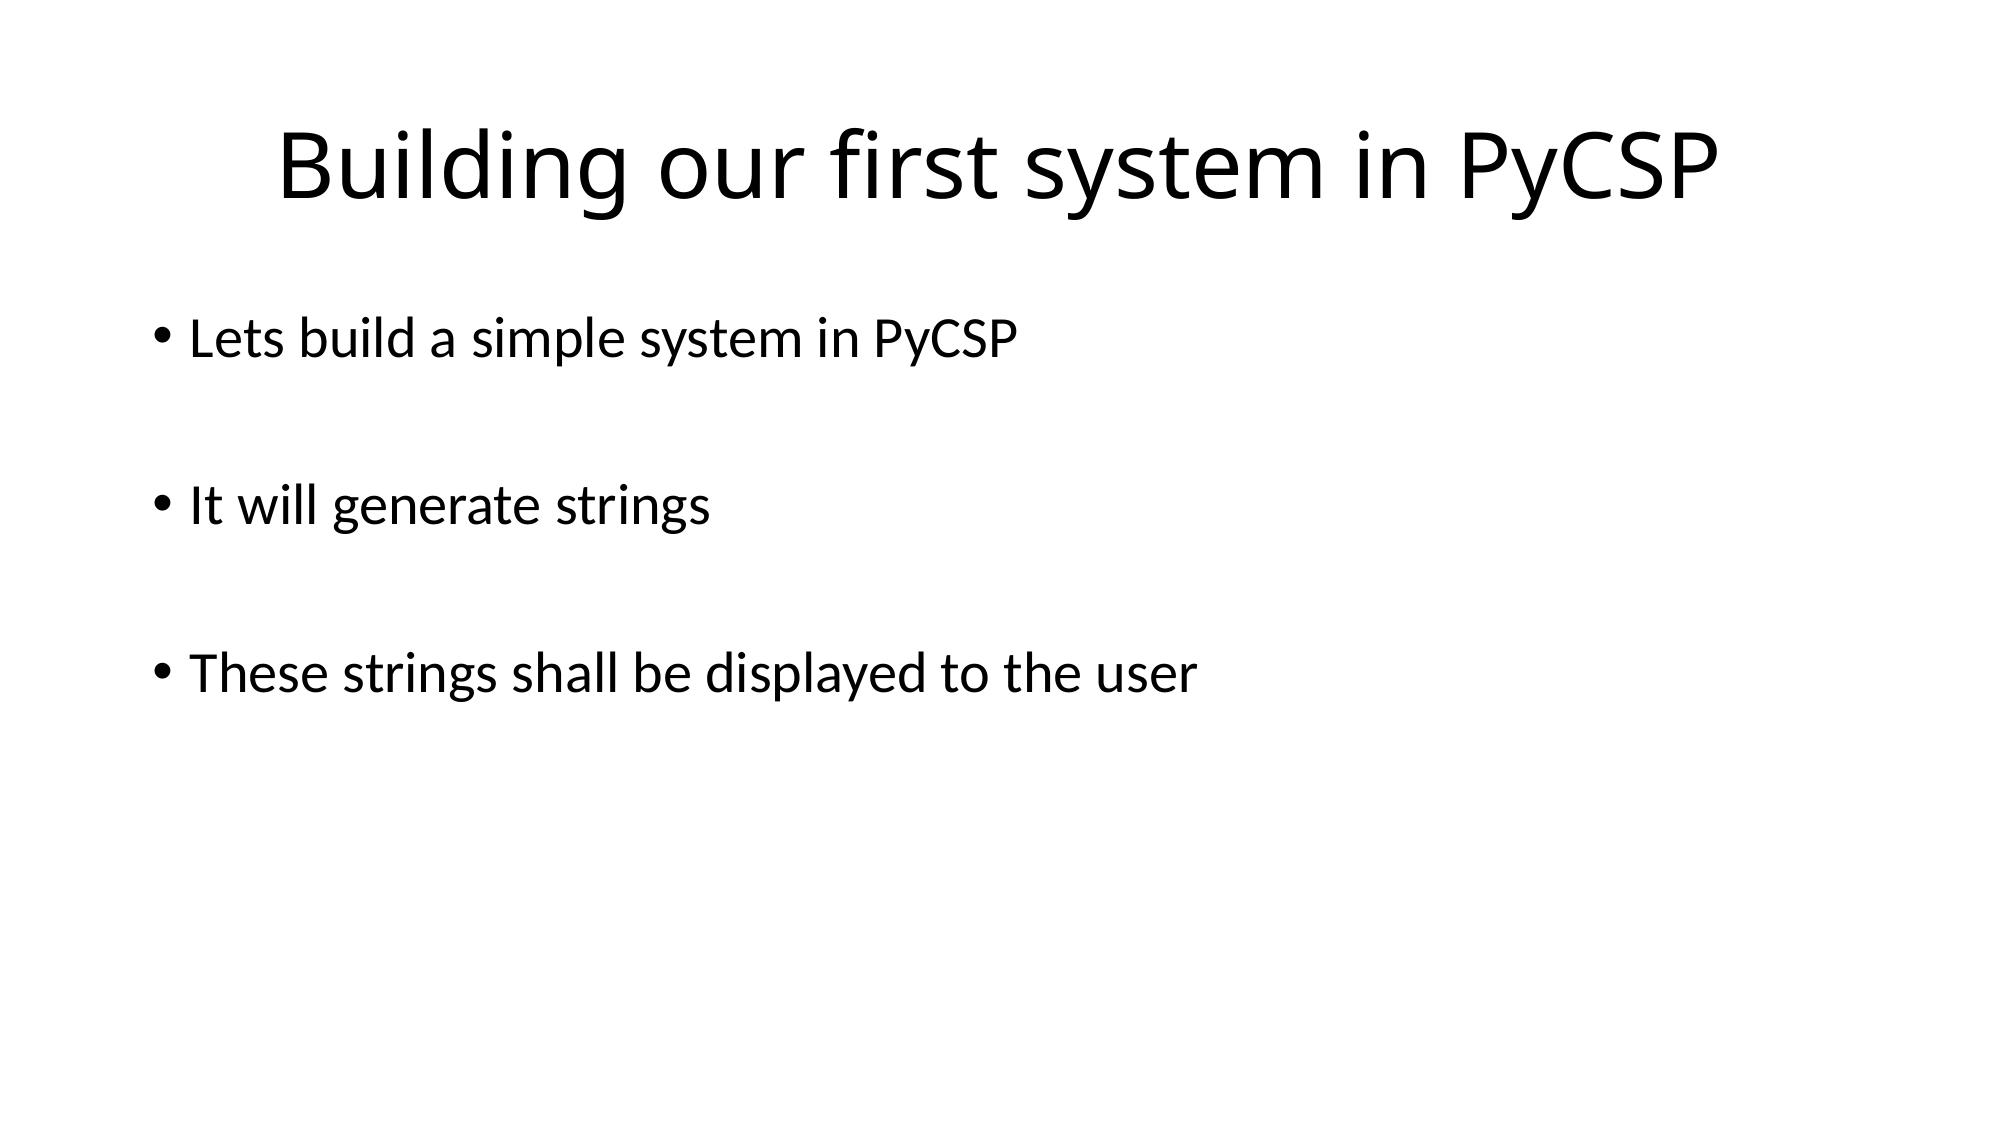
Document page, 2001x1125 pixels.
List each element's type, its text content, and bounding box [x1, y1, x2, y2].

list Lets build a simple system in PyCSP It will generate strings These strings shall be displayed to the user [137, 299, 1863, 1014]
title Building our first system in PyCSP [137, 59, 1863, 278]
